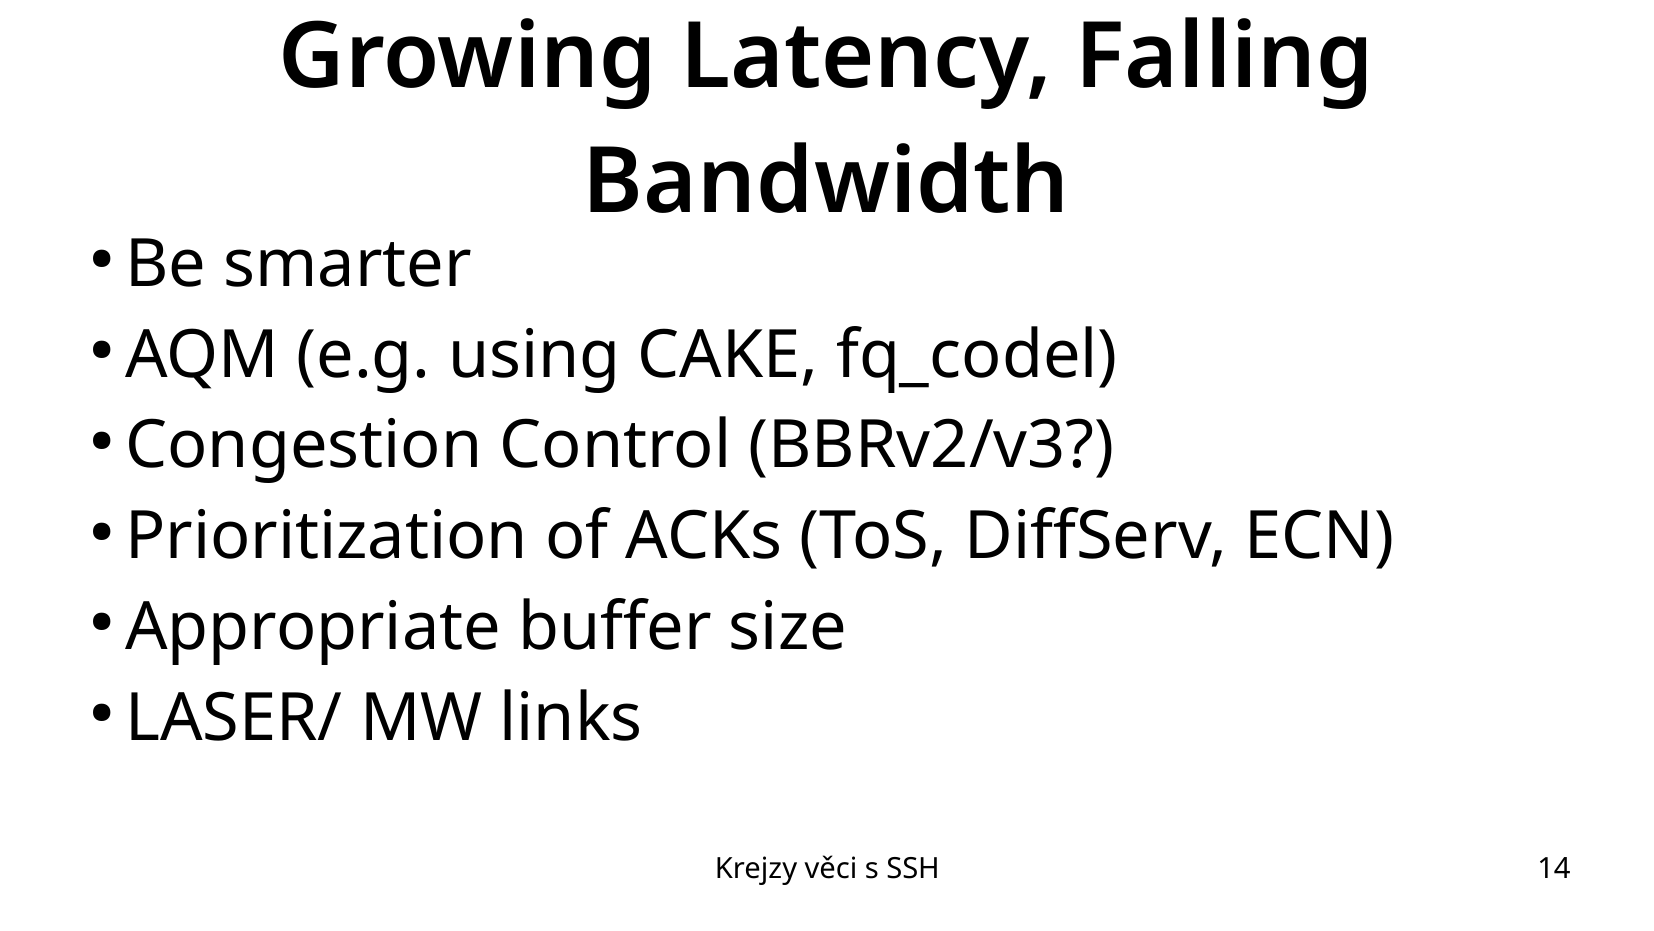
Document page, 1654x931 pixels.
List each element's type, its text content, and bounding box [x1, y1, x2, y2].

text_box Be smarter AQM (e.g. using CAKE, fq_codel) Congestion Control (BBRv2/v3?) Prioritization of ACKs (ToS, DiffServ, ECN) Appropriate buffer size LASER/ MW links [75, 207, 1576, 793]
title Growing Latency, Falling Bandwidth [82, 37, 1571, 193]
